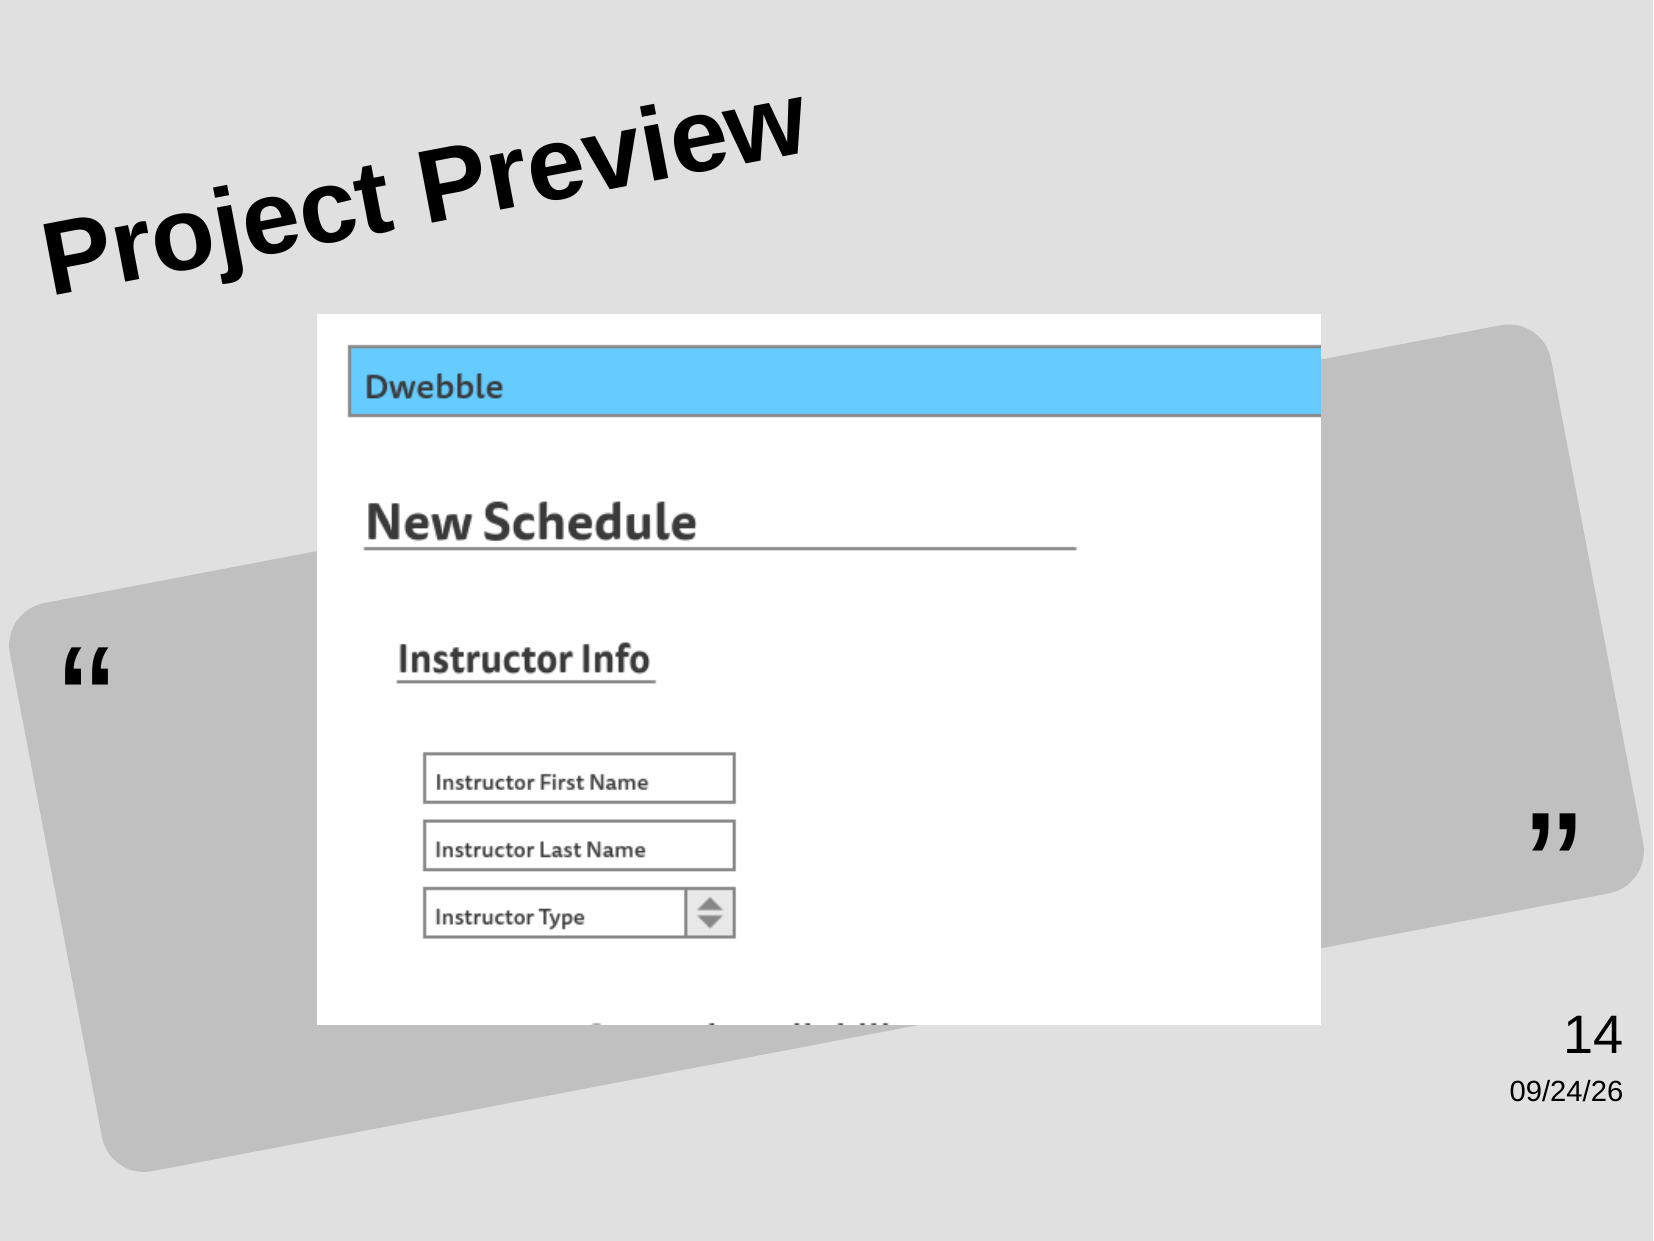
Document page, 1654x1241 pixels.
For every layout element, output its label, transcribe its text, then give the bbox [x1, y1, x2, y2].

title Project Preview [23, 0, 1524, 363]
picture [317, 314, 1321, 1025]
